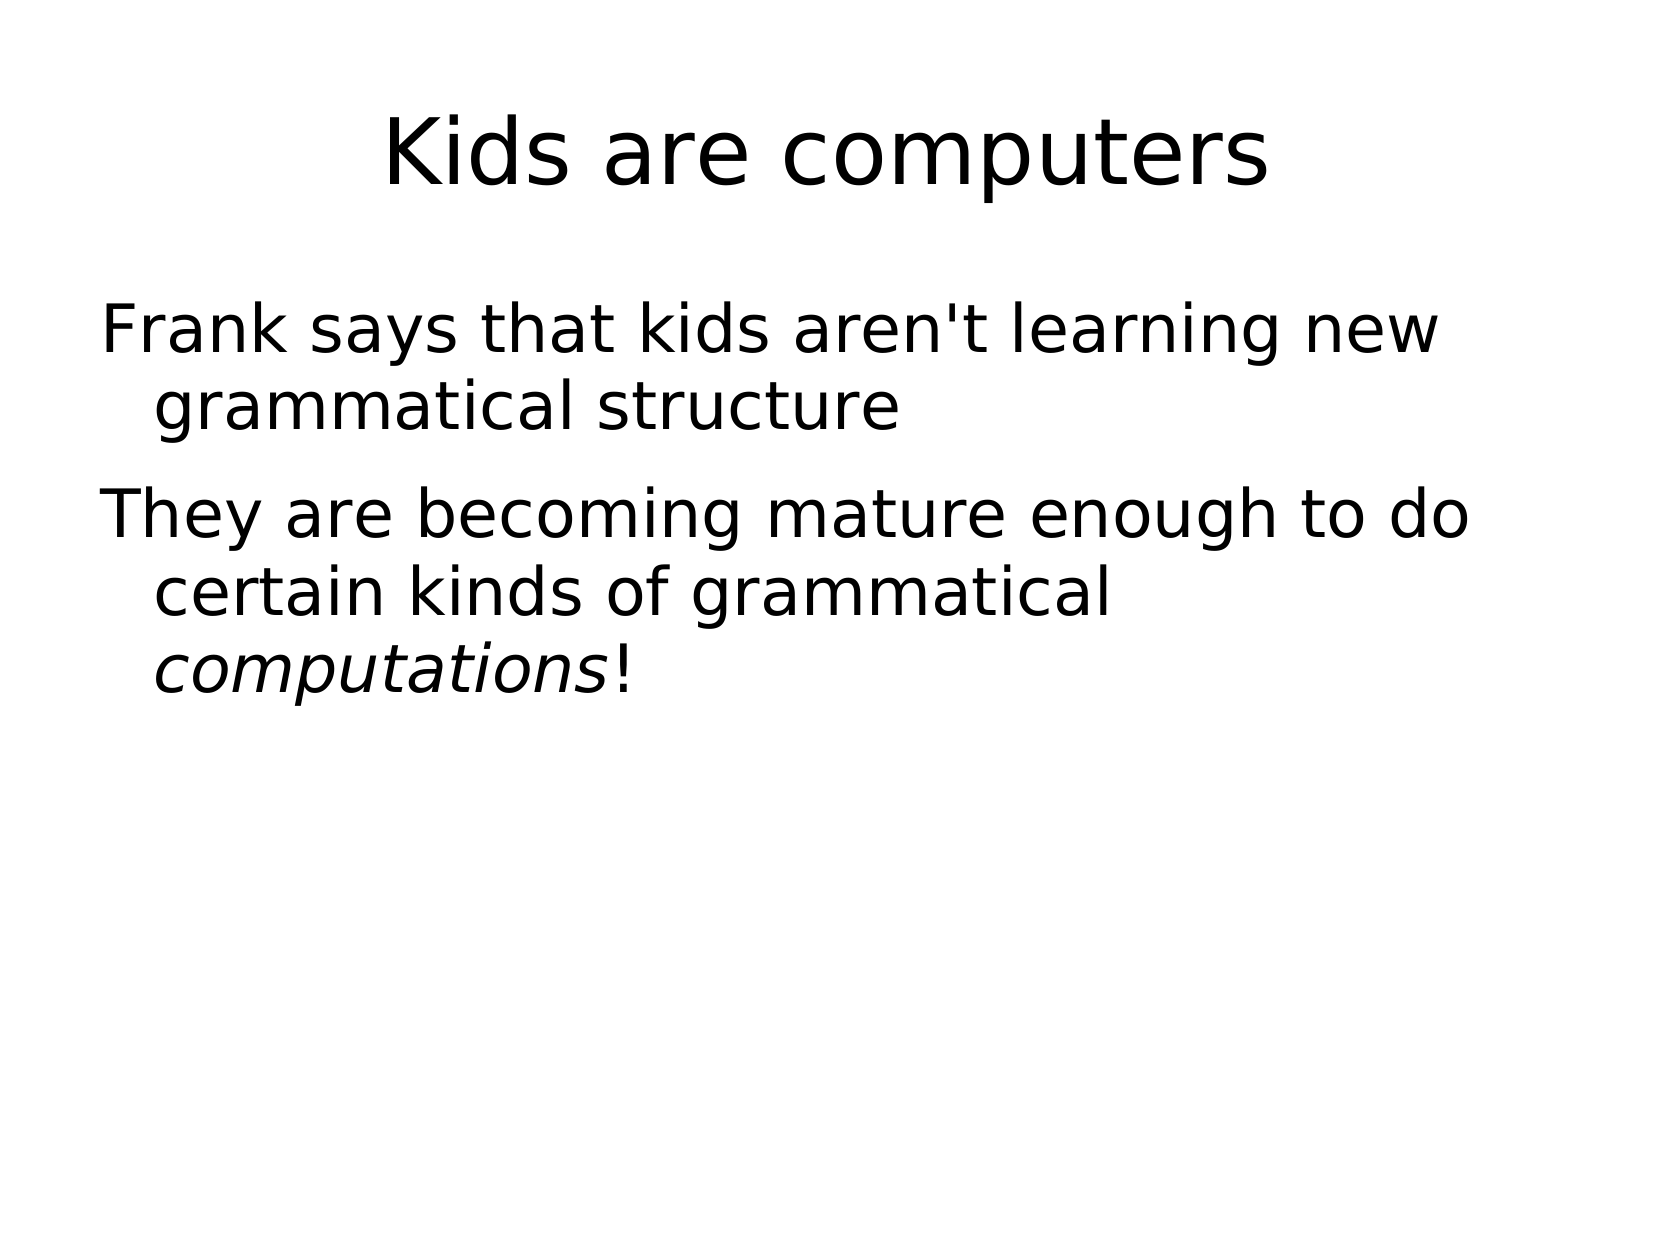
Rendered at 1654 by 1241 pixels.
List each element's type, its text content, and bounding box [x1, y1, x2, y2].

title Kids are computers [82, 49, 1571, 257]
list Frank says that kids aren't learning new grammatical structure They are becoming mature enough to do certain kinds of grammatical computations! [82, 290, 1571, 1109]
